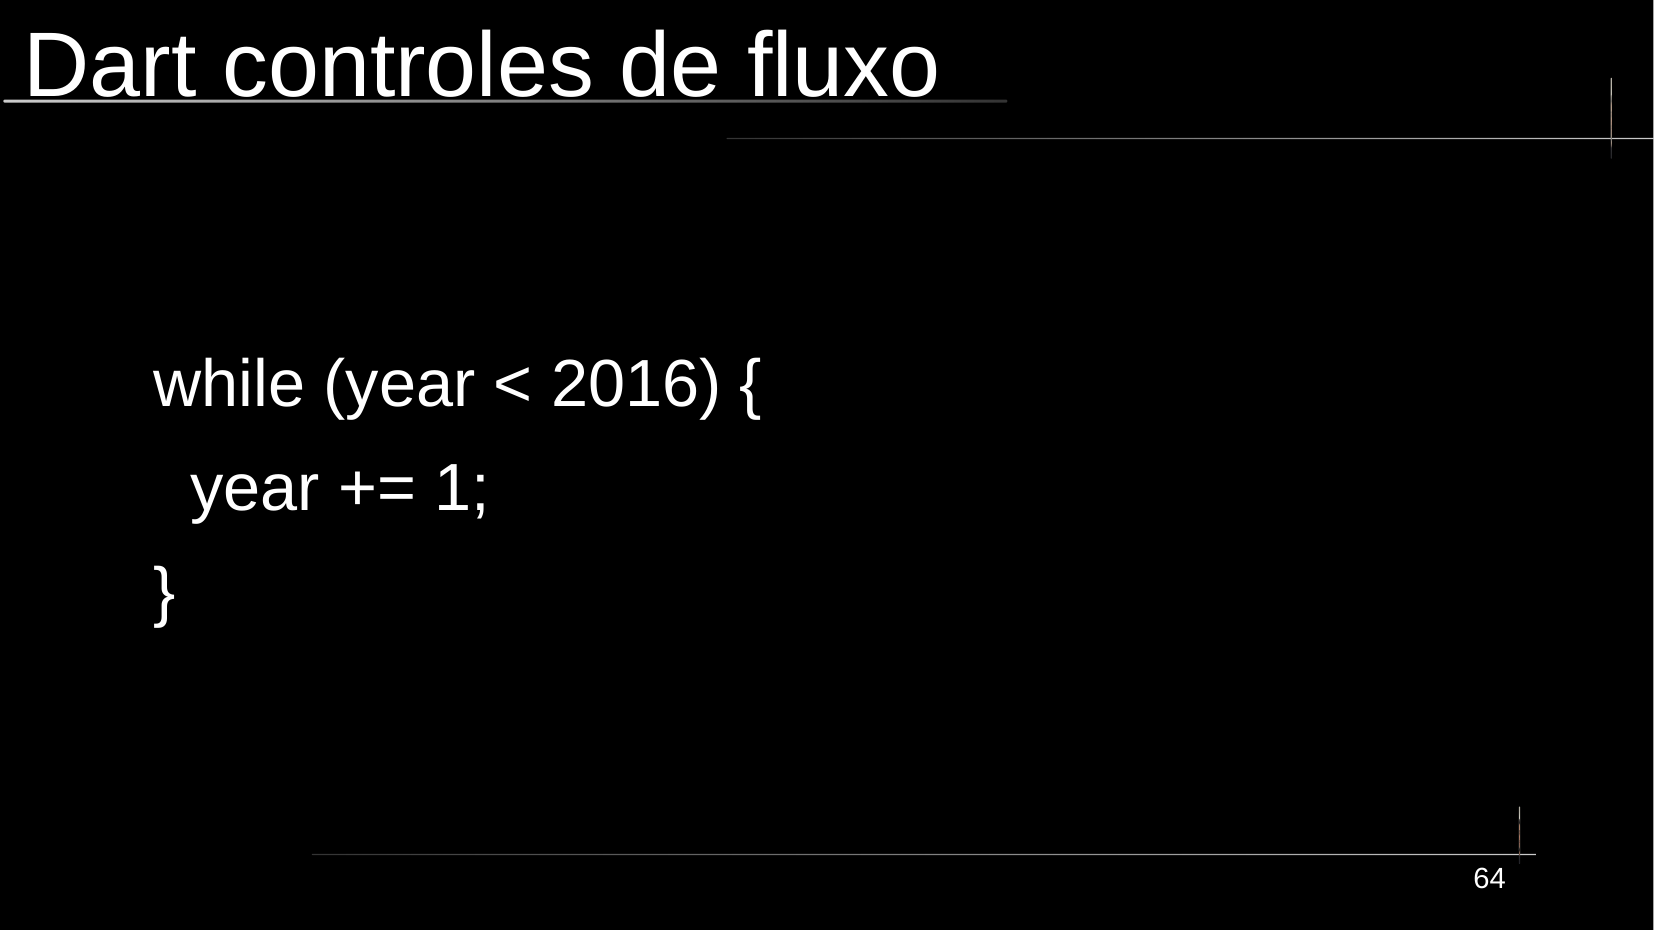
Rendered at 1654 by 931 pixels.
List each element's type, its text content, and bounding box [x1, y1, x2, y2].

title Dart controles de fluxo [23, 11, 1589, 119]
subtitle while (year < 2016) { year += 1; } [82, 217, 1571, 757]
